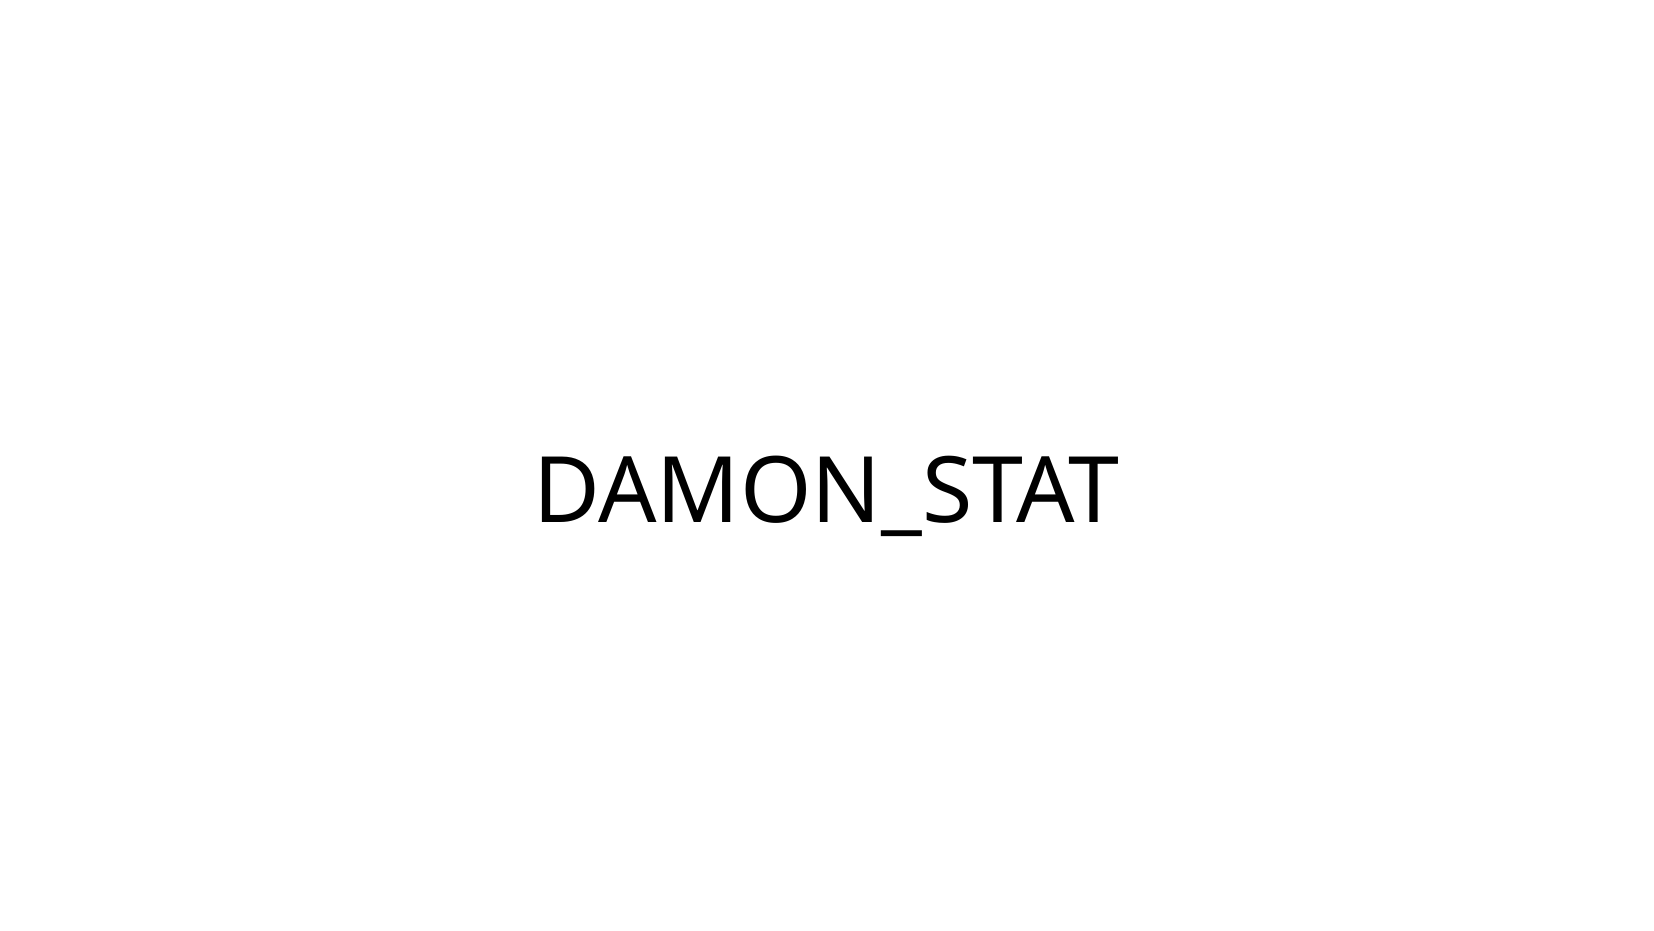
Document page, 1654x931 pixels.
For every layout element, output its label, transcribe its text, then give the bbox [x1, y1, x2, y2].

title DAMON_STAT [82, 409, 1571, 565]
